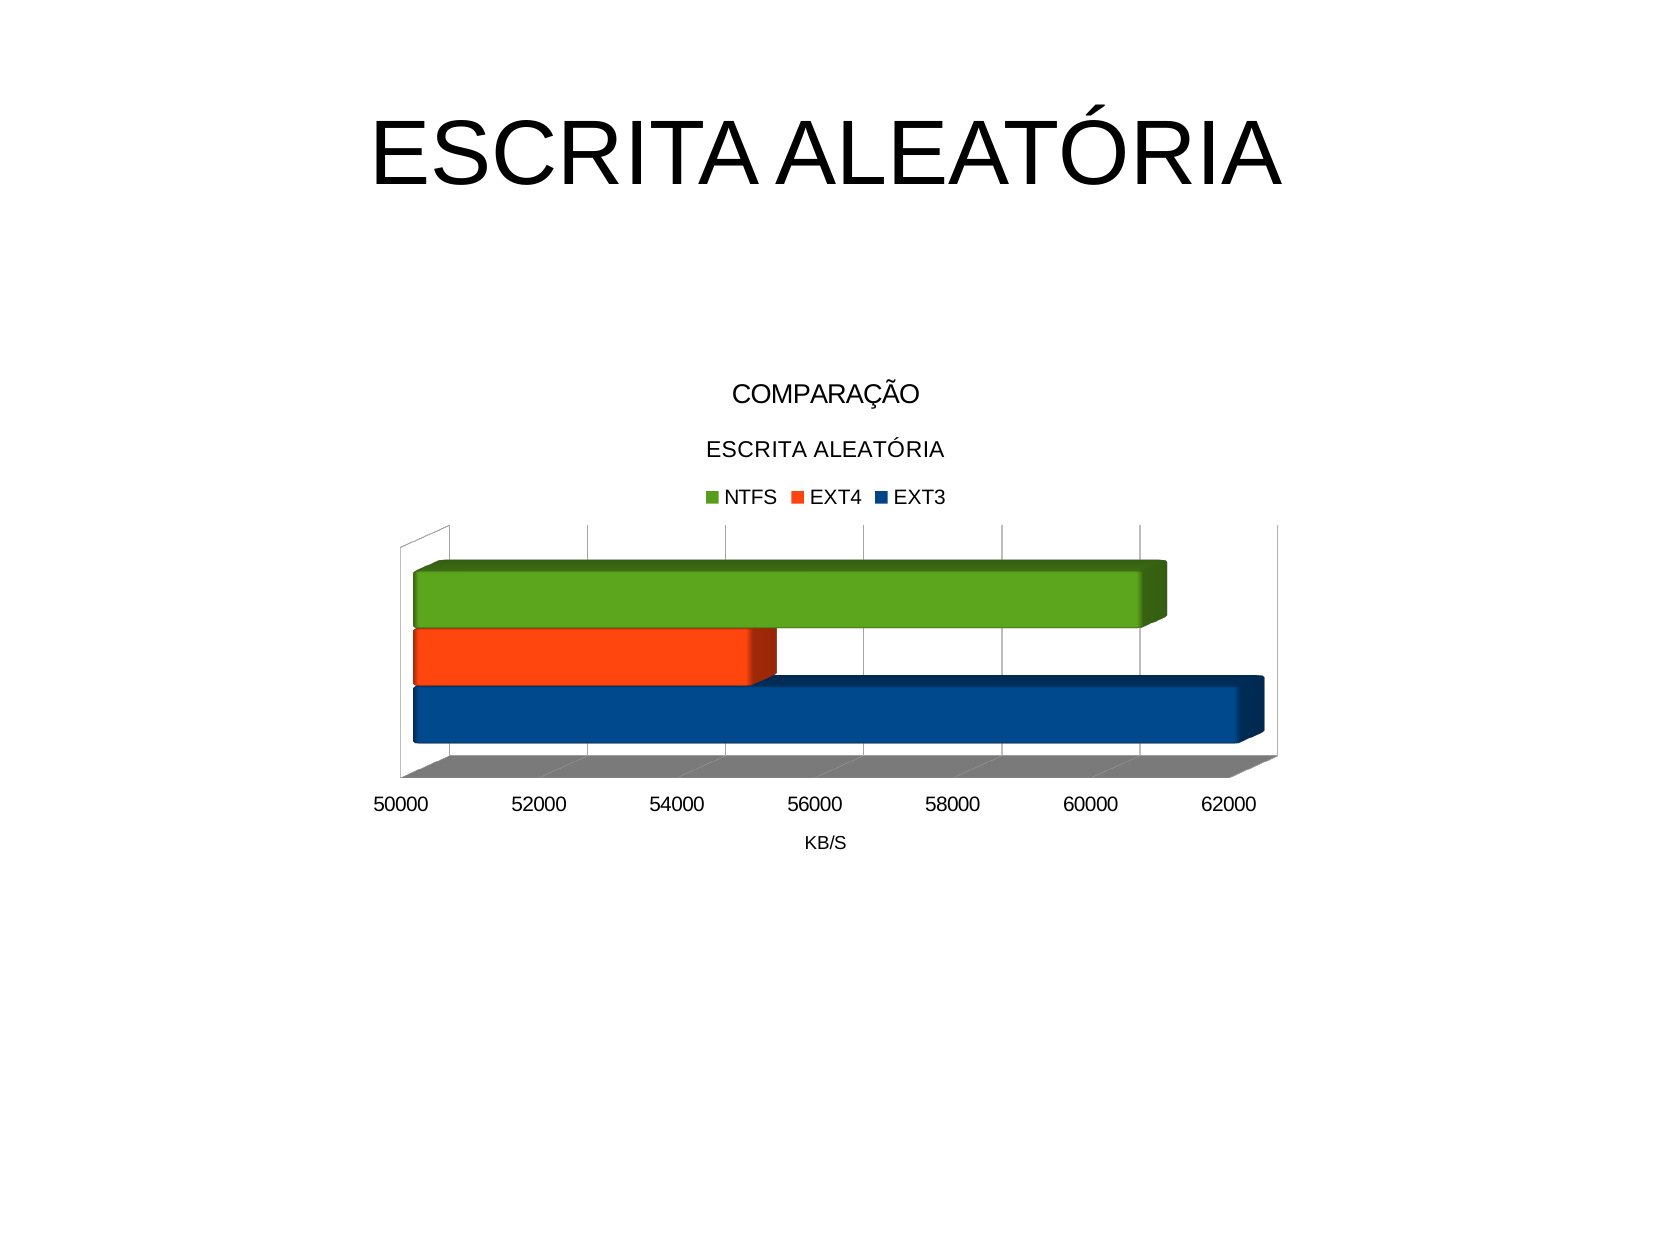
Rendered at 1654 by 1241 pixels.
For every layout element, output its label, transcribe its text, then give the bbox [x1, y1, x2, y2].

chart [353, 353, 1299, 885]
title ESCRITA ALEATÓRIA [82, 49, 1571, 257]
